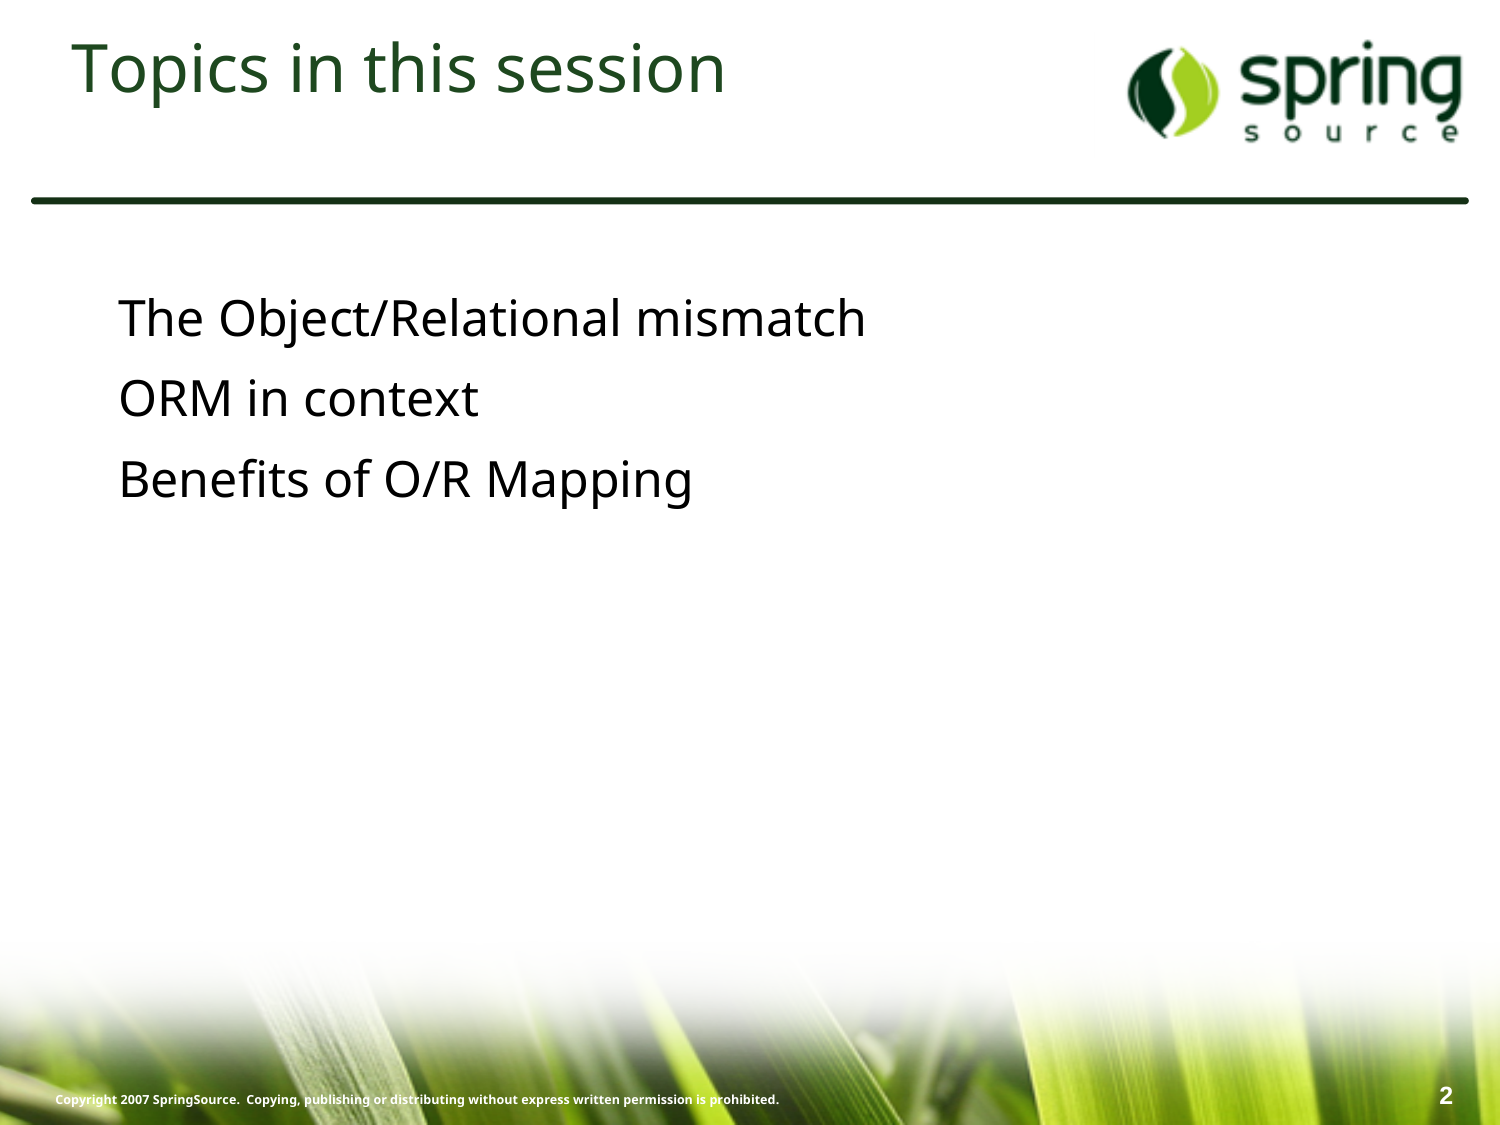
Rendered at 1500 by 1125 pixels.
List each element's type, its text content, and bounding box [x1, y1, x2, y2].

title Topics in this session [56, 13, 1089, 176]
picture [1093, 32, 1500, 158]
picture [0, 941, 1500, 1125]
list The Object/Relational mismatch ORM in context Benefits of O/R Mapping [103, 275, 1394, 938]
